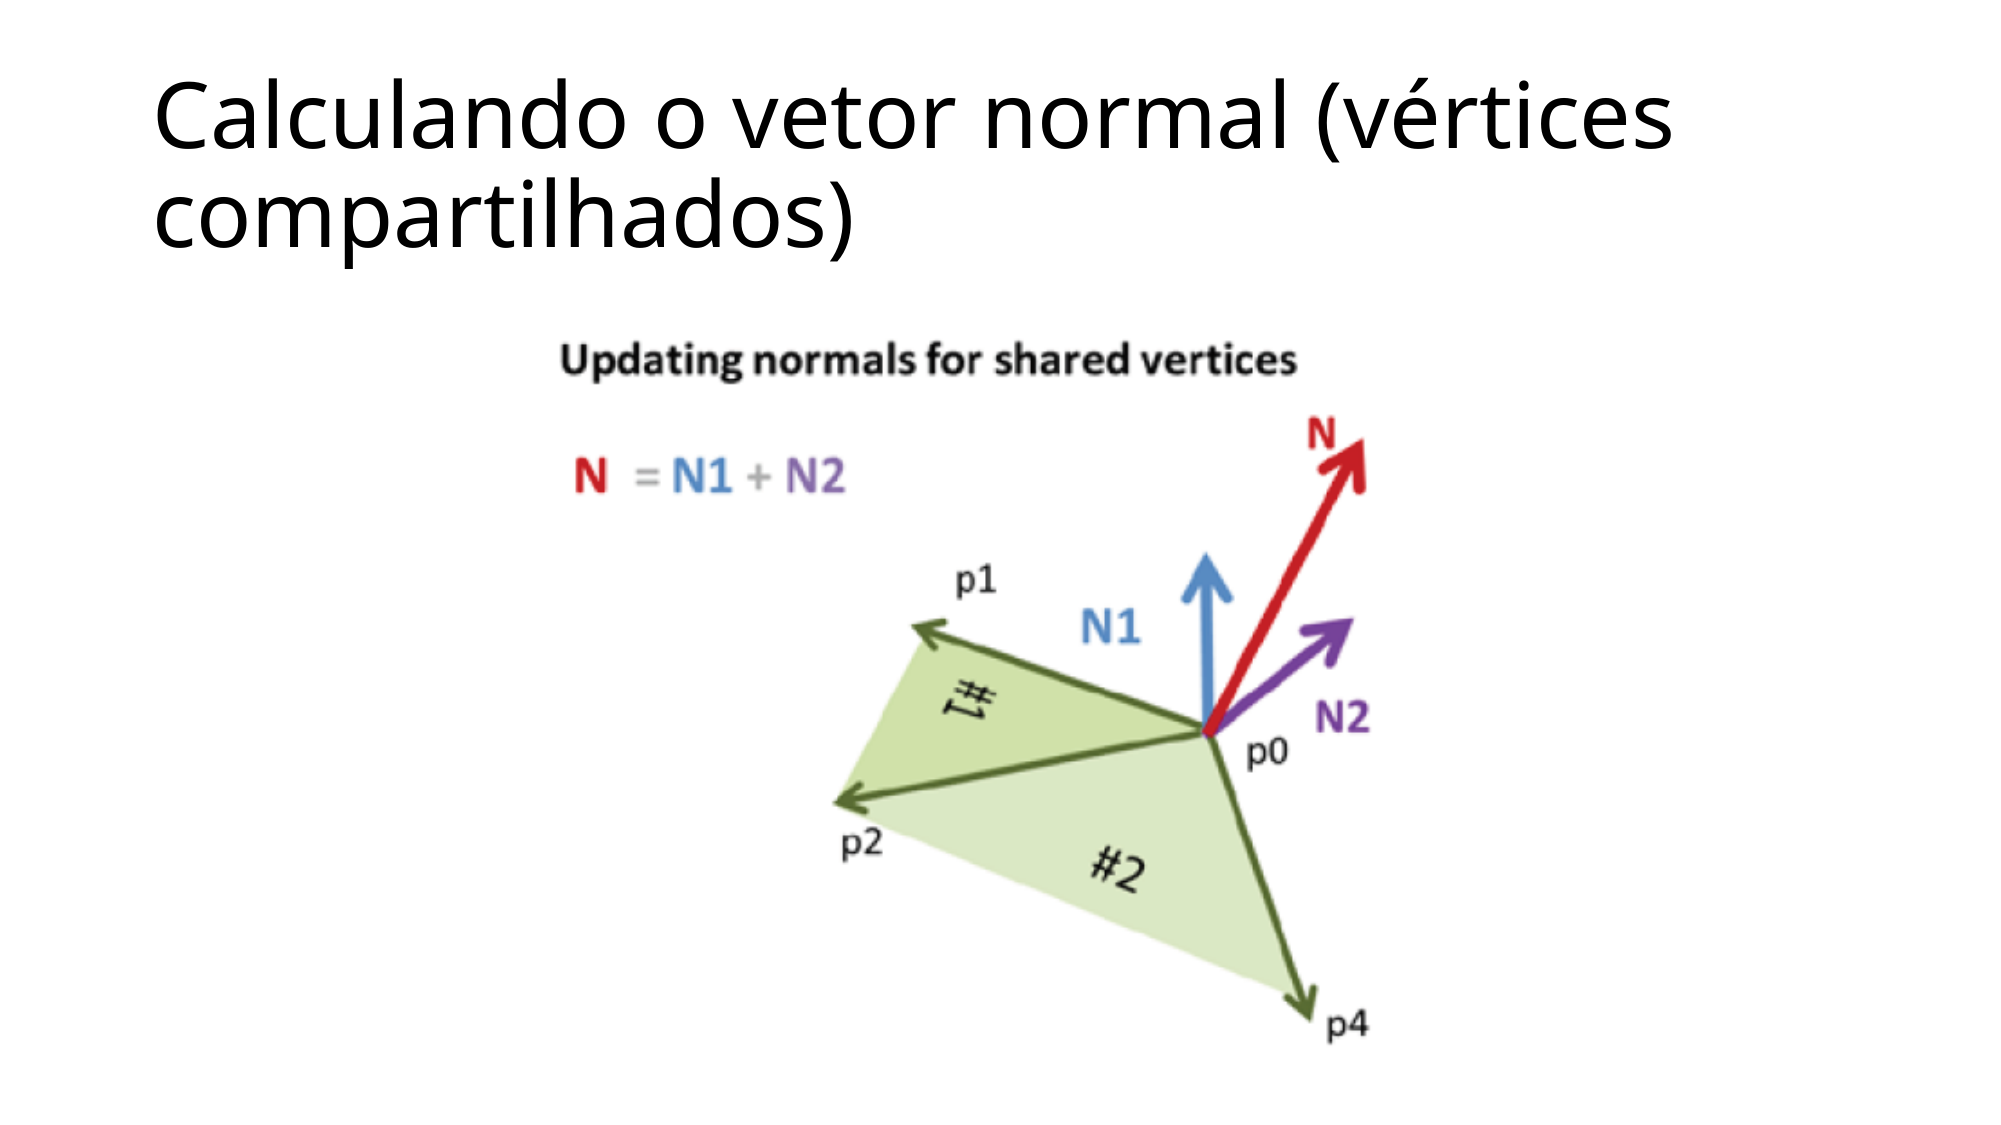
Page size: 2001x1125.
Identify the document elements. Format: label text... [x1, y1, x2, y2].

picture [531, 314, 1410, 1067]
title Calculando o vetor normal (vértices compartilhados) [137, 59, 1863, 278]
